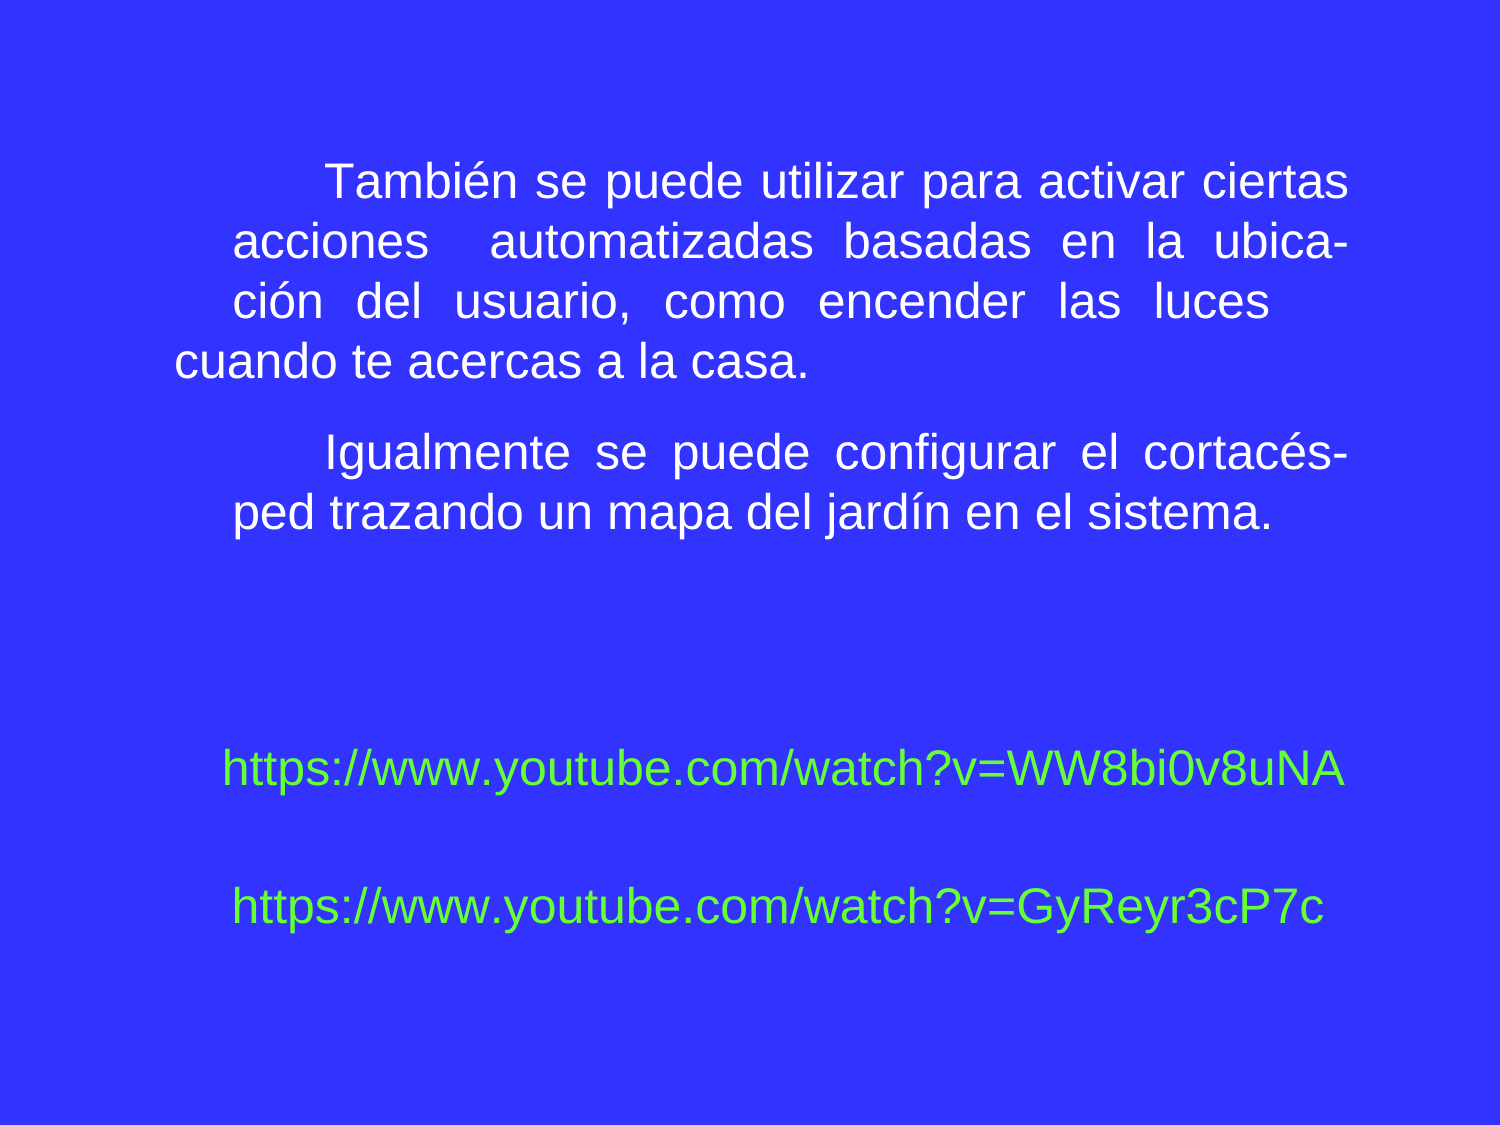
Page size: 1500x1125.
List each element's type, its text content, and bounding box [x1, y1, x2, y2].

text_box https://www.youtube.com/watch?v=WW8bi0v8uNA [207, 727, 1361, 804]
text_box https://www.youtube.com/watch?v=GyReyr3cP7c [216, 865, 1341, 941]
text_box También se puede utilizar para activar ciertas acciones automatizadas basadas en la ubica- ción del usuario, como encender las luces cuando te acercas a la casa. Igualmente se puede configurar el cortacés- ped trazando un mapa del jardín en el sistema. [159, 140, 1365, 548]
